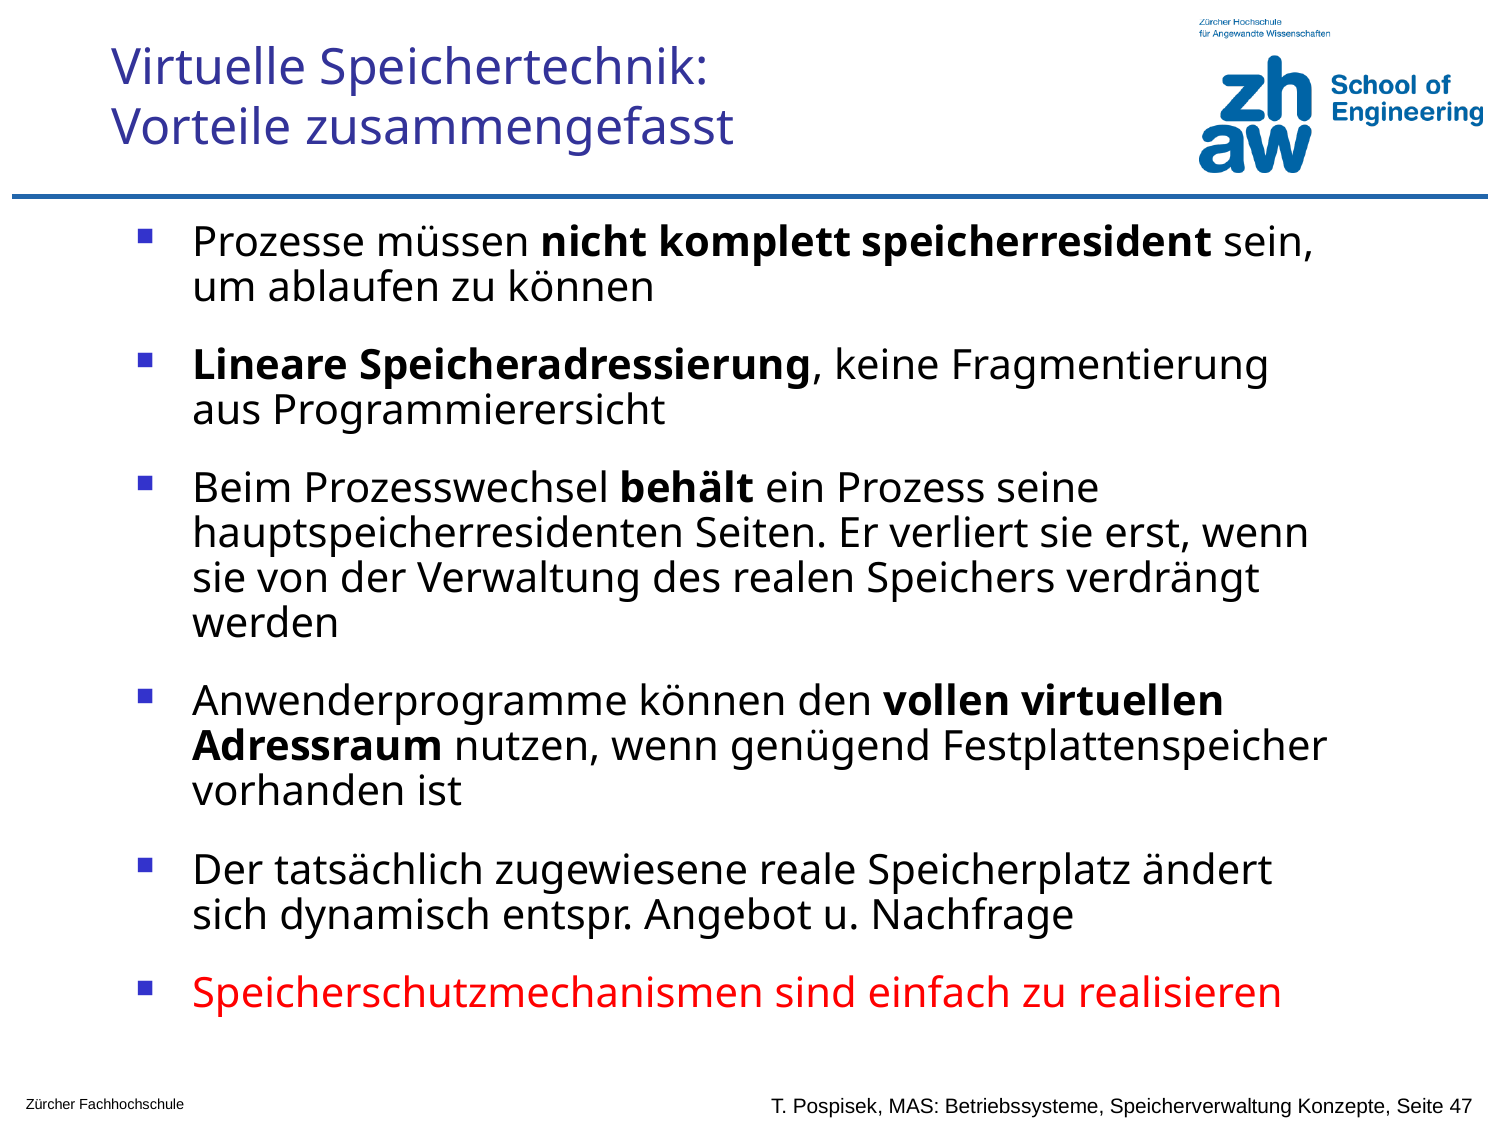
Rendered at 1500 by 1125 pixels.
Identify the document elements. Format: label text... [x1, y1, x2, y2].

picture [1199, 19, 1483, 173]
title Virtuelle Speichertechnik: Vorteile zusammengefasst [96, 50, 1375, 163]
list Prozesse müssen nicht komplett speicherresident sein, um ablaufen zu können Lineare Speicheradressierung, keine Fragmentierung aus Programmierersicht Beim Prozesswechsel behält ein Prozess seine hauptspeicherresidenten Seiten. Er verliert sie erst, wenn sie von der Verwaltung des realen Speichers verdrängt werden Anwenderprogramme können den vollen virtuellen Adressraum nutzen, wenn genügend Festplattenspeicher vorhanden ist Der tatsächlich zugewiesene reale Speicherplatz ändert sich dynamisch entspr. Angebot u. Nachfrage Speicherschutzmechanismen sind einfach zu realisieren [120, 212, 1350, 950]
